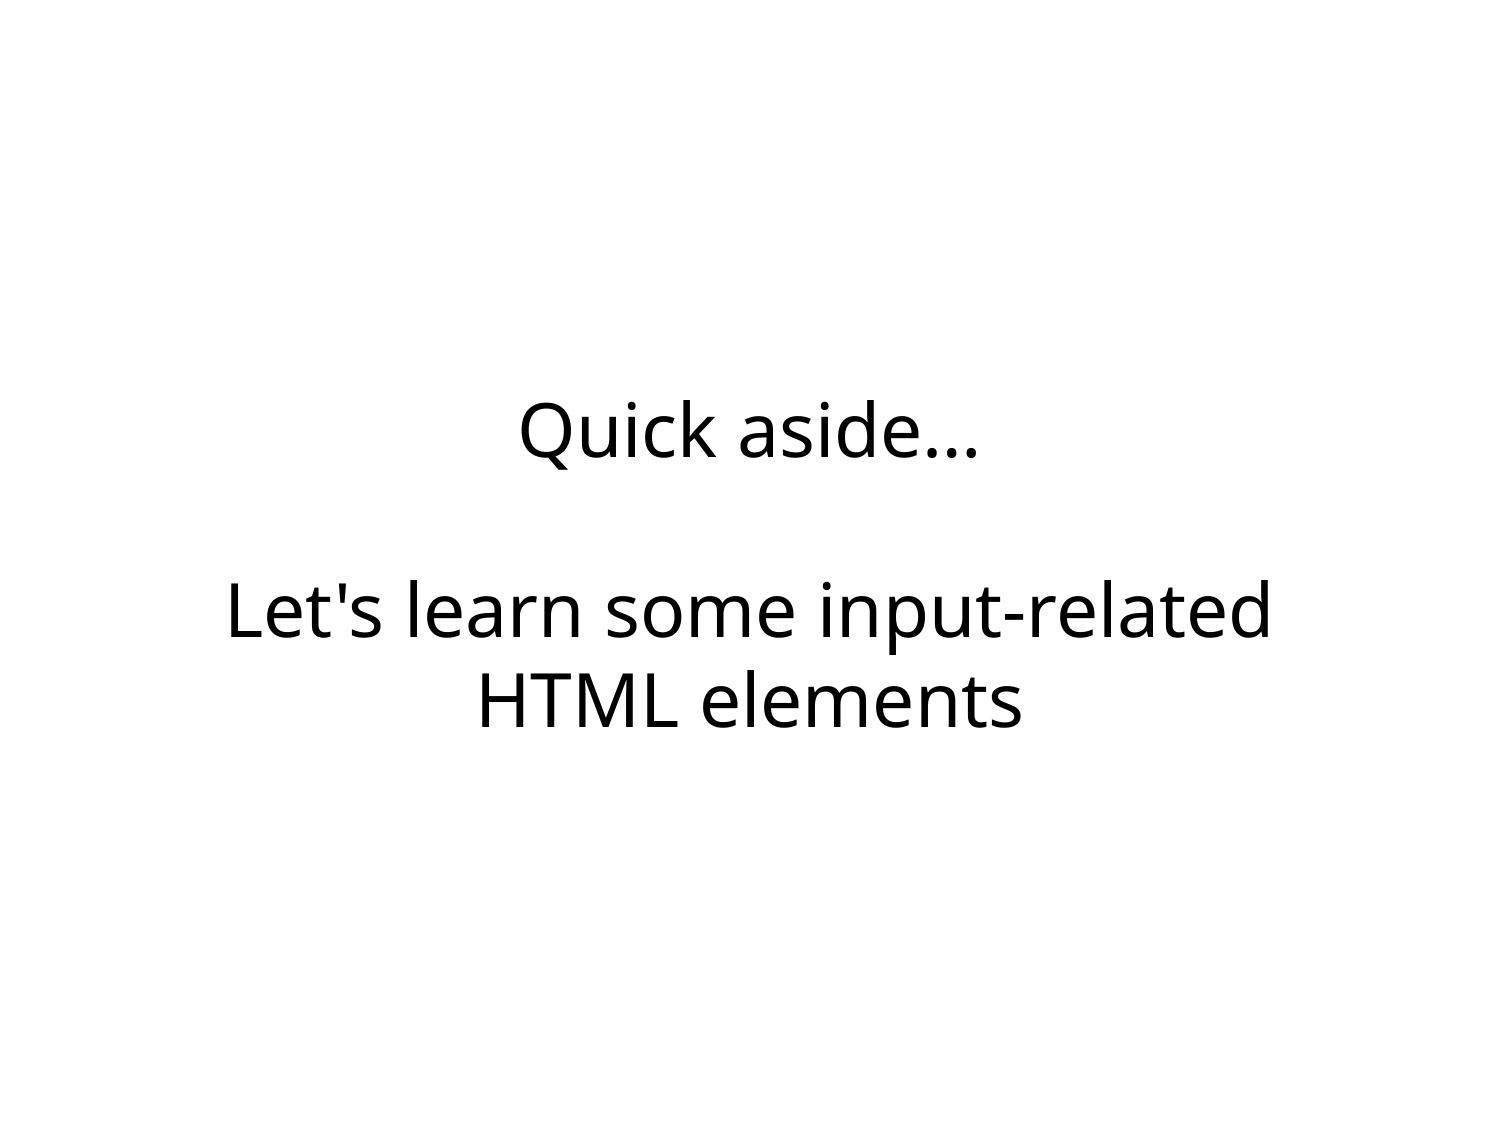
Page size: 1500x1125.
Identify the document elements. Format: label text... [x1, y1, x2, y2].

title Quick aside… Let's learn some input-related HTML elements [51, 470, 1449, 655]
